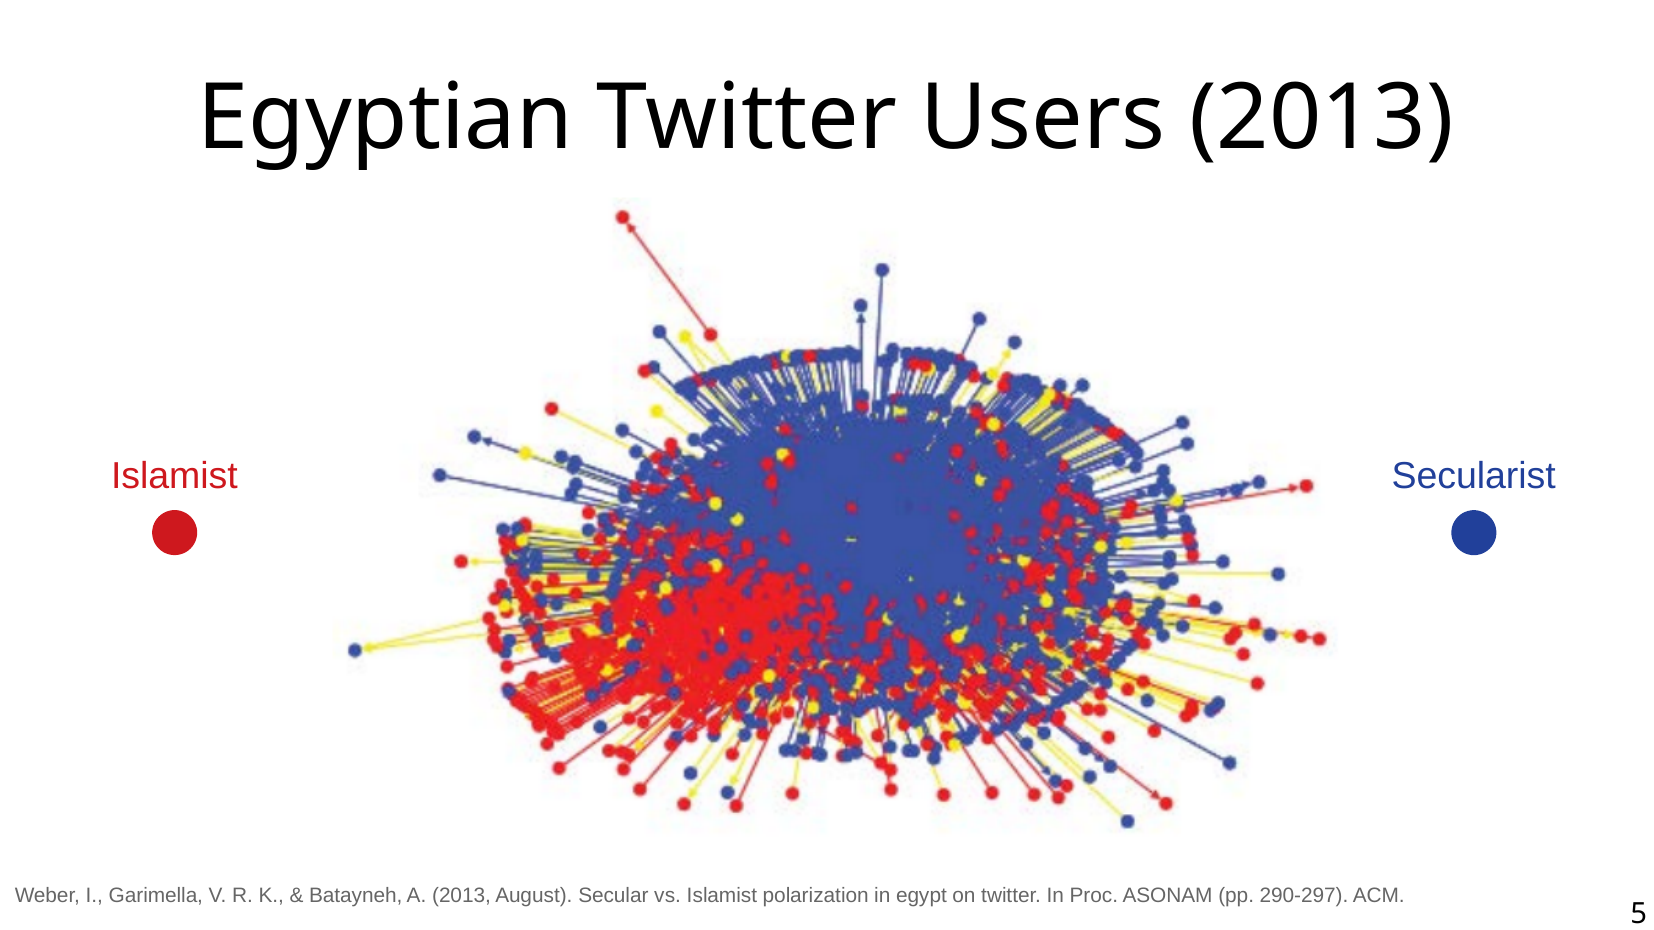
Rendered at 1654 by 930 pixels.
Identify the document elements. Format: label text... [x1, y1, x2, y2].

text_box [1451, 510, 1497, 556]
text_box Islamist [47, 447, 303, 504]
text_box Secularist [1346, 447, 1602, 504]
picture [300, 179, 1360, 860]
text_box [152, 510, 198, 556]
text_box Weber, I., Garimella, V. R. K., & Batayneh, A. (2013, August). Secular vs. Islamist polarization in egypt on twitter. In Proc. ASONAM (pp. 290-297). ACM. [0, 876, 1531, 915]
title Egyptian Twitter Users (2013) [82, 1, 1571, 225]
